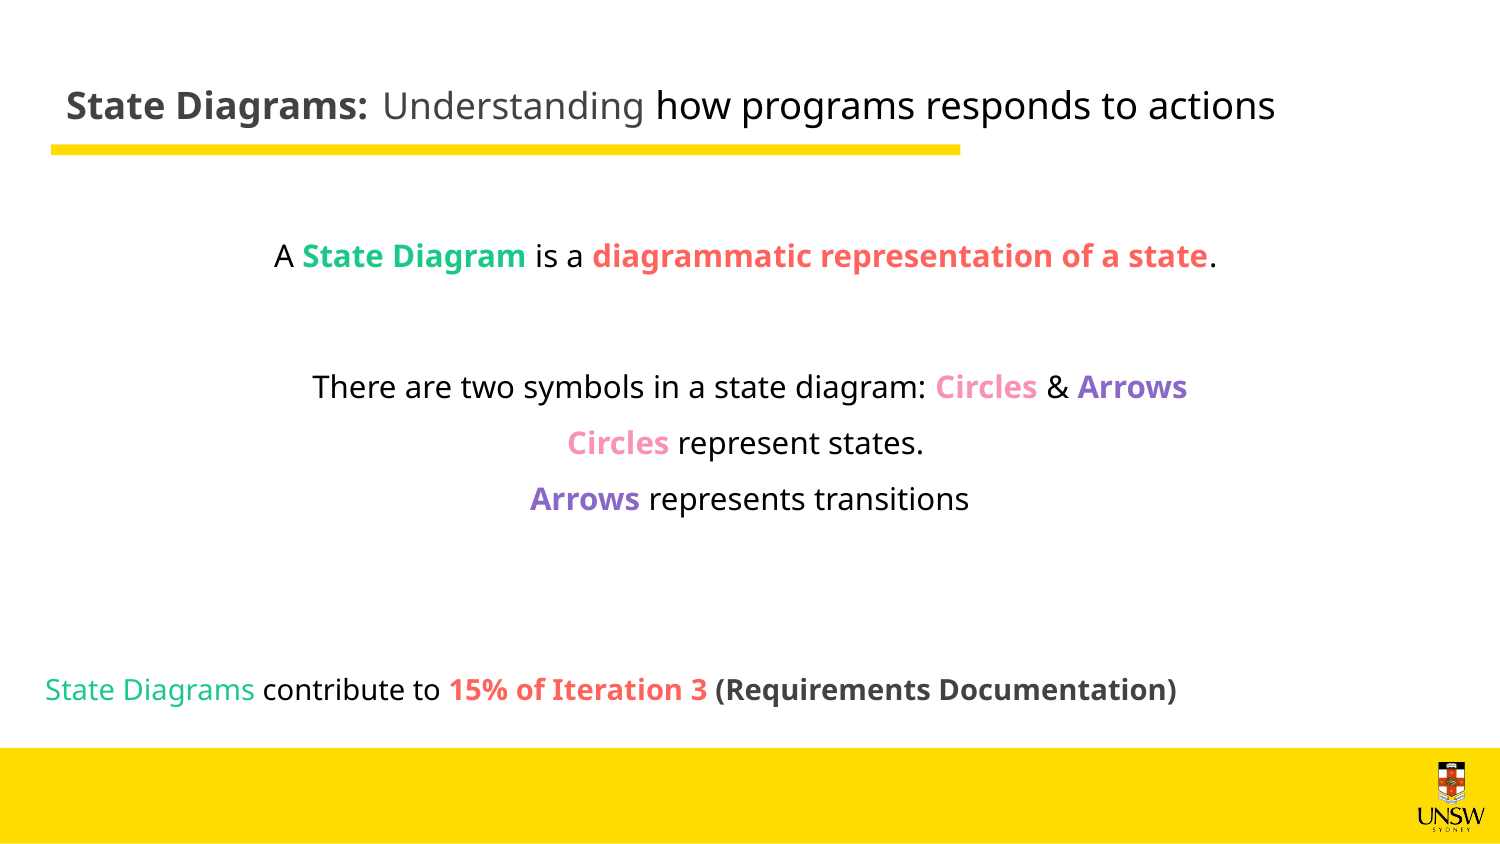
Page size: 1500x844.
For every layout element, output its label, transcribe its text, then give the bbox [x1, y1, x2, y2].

text_box State Diagrams contribute to 15% of Iteration 3 (Requirements Documentation) [30, 655, 1319, 722]
text_box A State Diagram is a diagrammatic representation of a state. There are two symbols in a state diagram: Circles & Arrows Circles represent states. Arrows represents transitions [105, 221, 1394, 533]
text_box State Diagrams: Understanding how programs responds to actions [51, 24, 1449, 145]
picture [1418, 762, 1485, 832]
text_box [51, 144, 961, 156]
